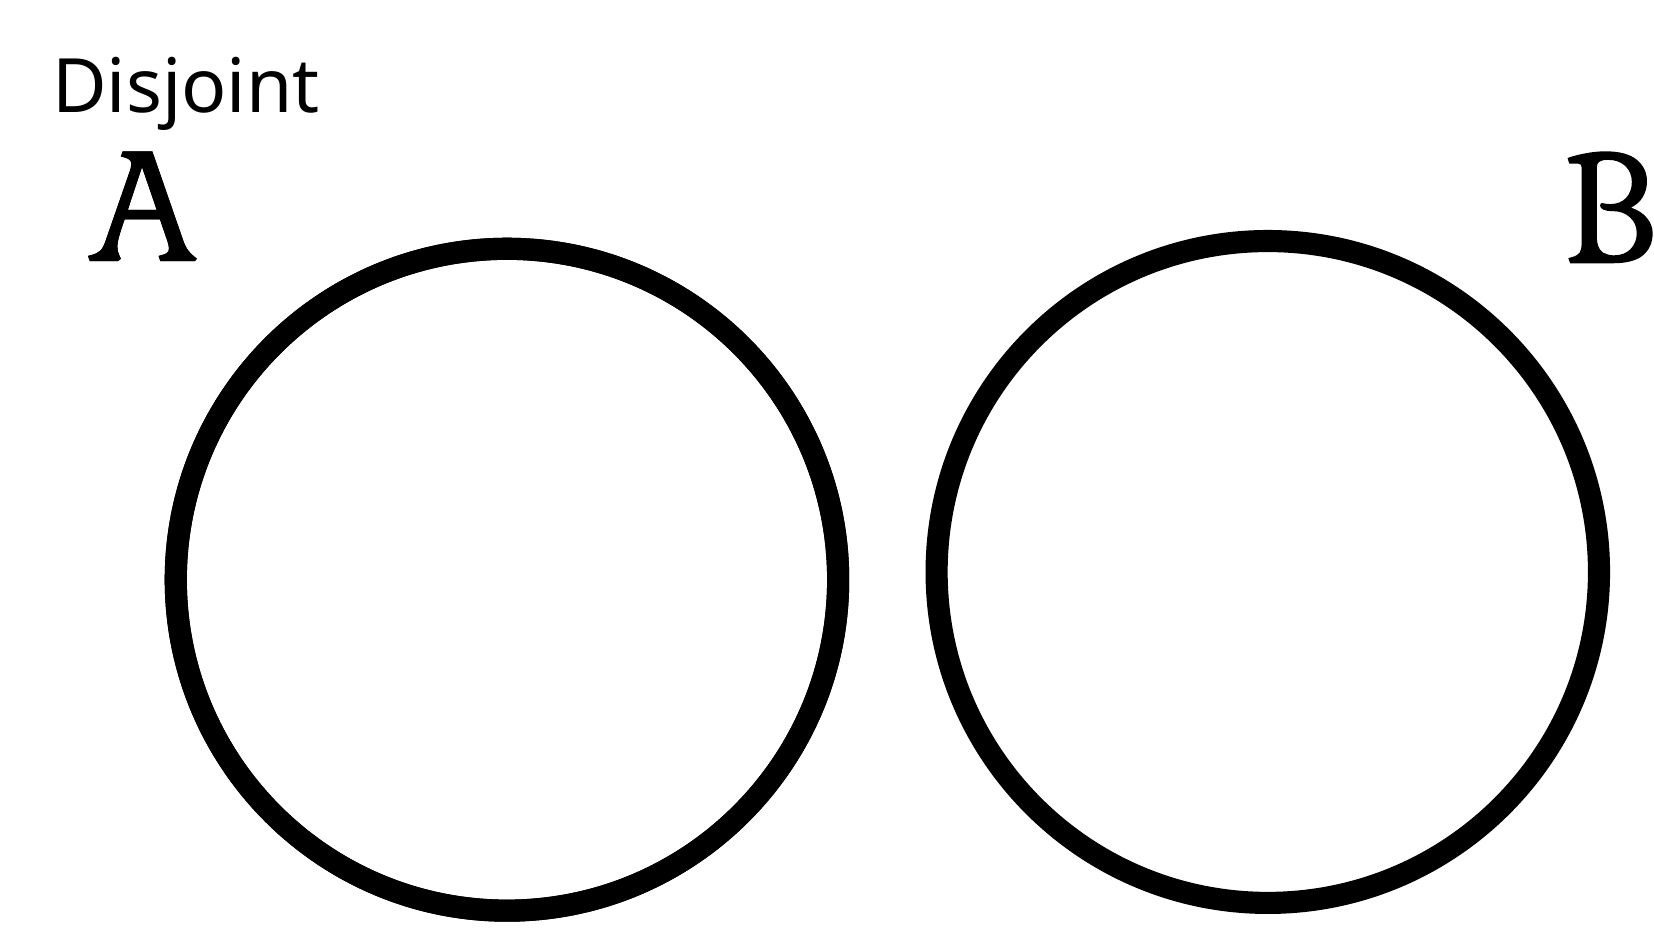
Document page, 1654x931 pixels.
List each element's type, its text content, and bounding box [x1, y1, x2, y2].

text_box Disjoint [37, 24, 1051, 136]
picture [87, 150, 1654, 922]
